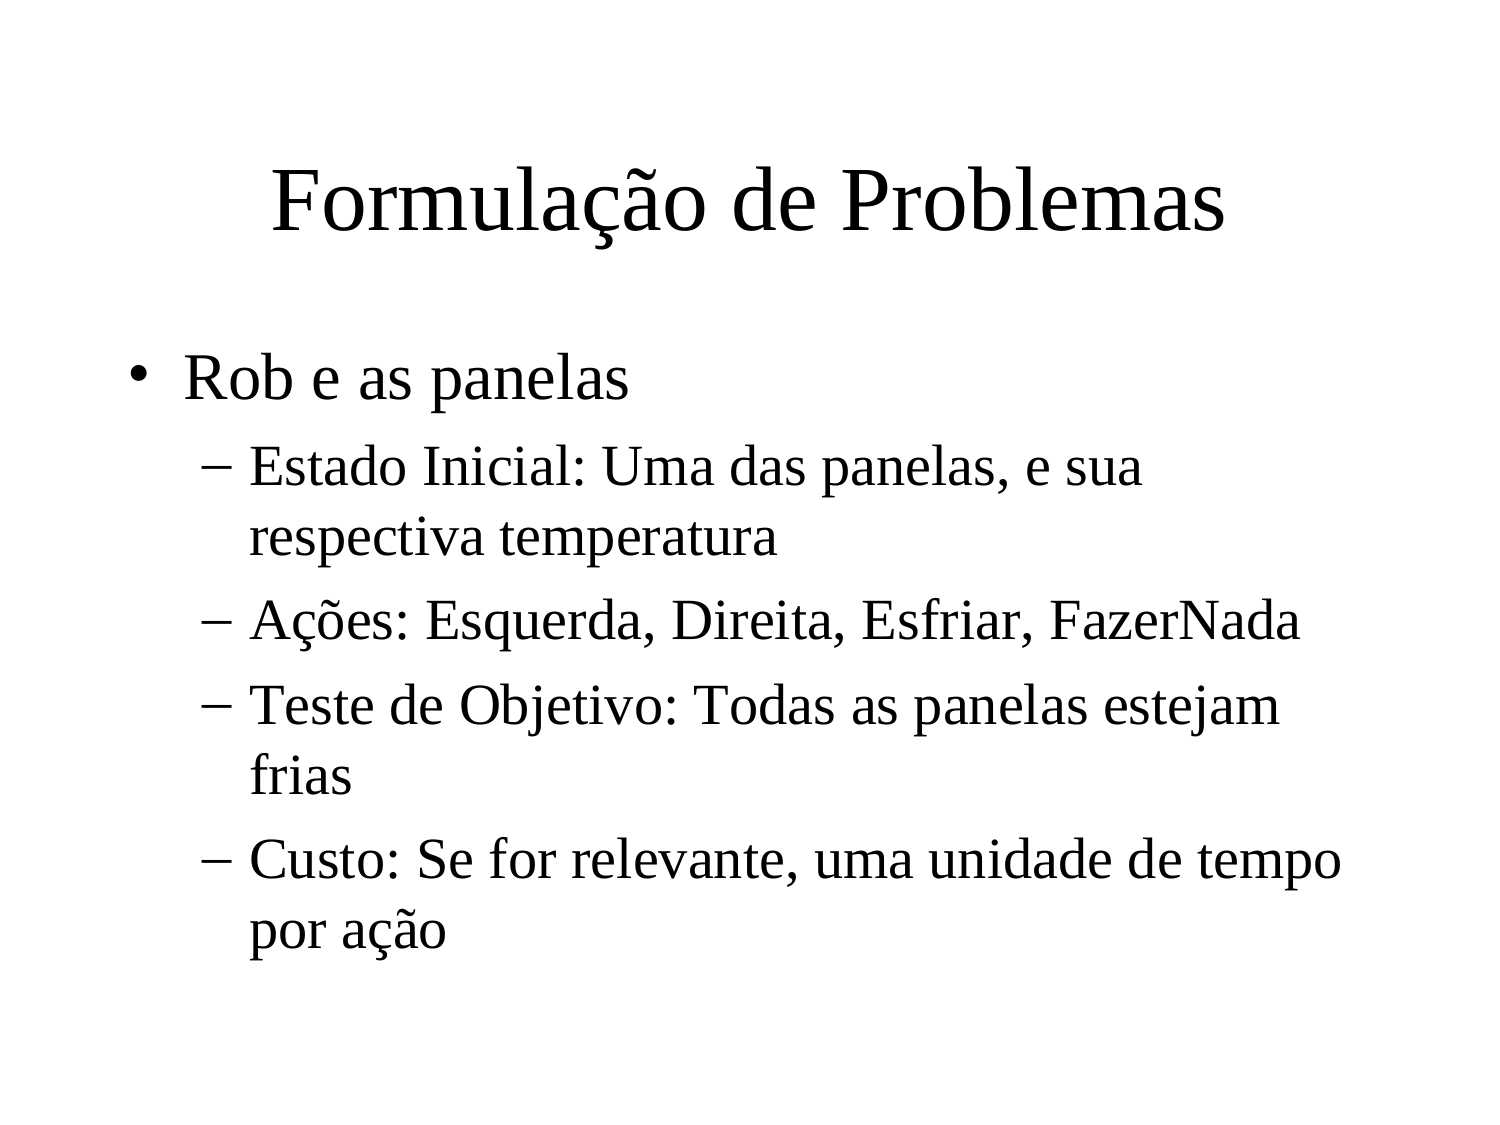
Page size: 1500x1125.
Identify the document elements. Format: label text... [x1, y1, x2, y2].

list Rob e as panelas Estado Inicial: Uma das panelas, e sua respectiva temperatura Ações: Esquerda, Direita, Esfriar, FazerNada Teste de Objetivo: Todas as panelas estejam frias Custo: Se for relevante, uma unidade de tempo por ação [112, 324, 1388, 1001]
title Formulação de Problemas [112, 99, 1388, 288]
